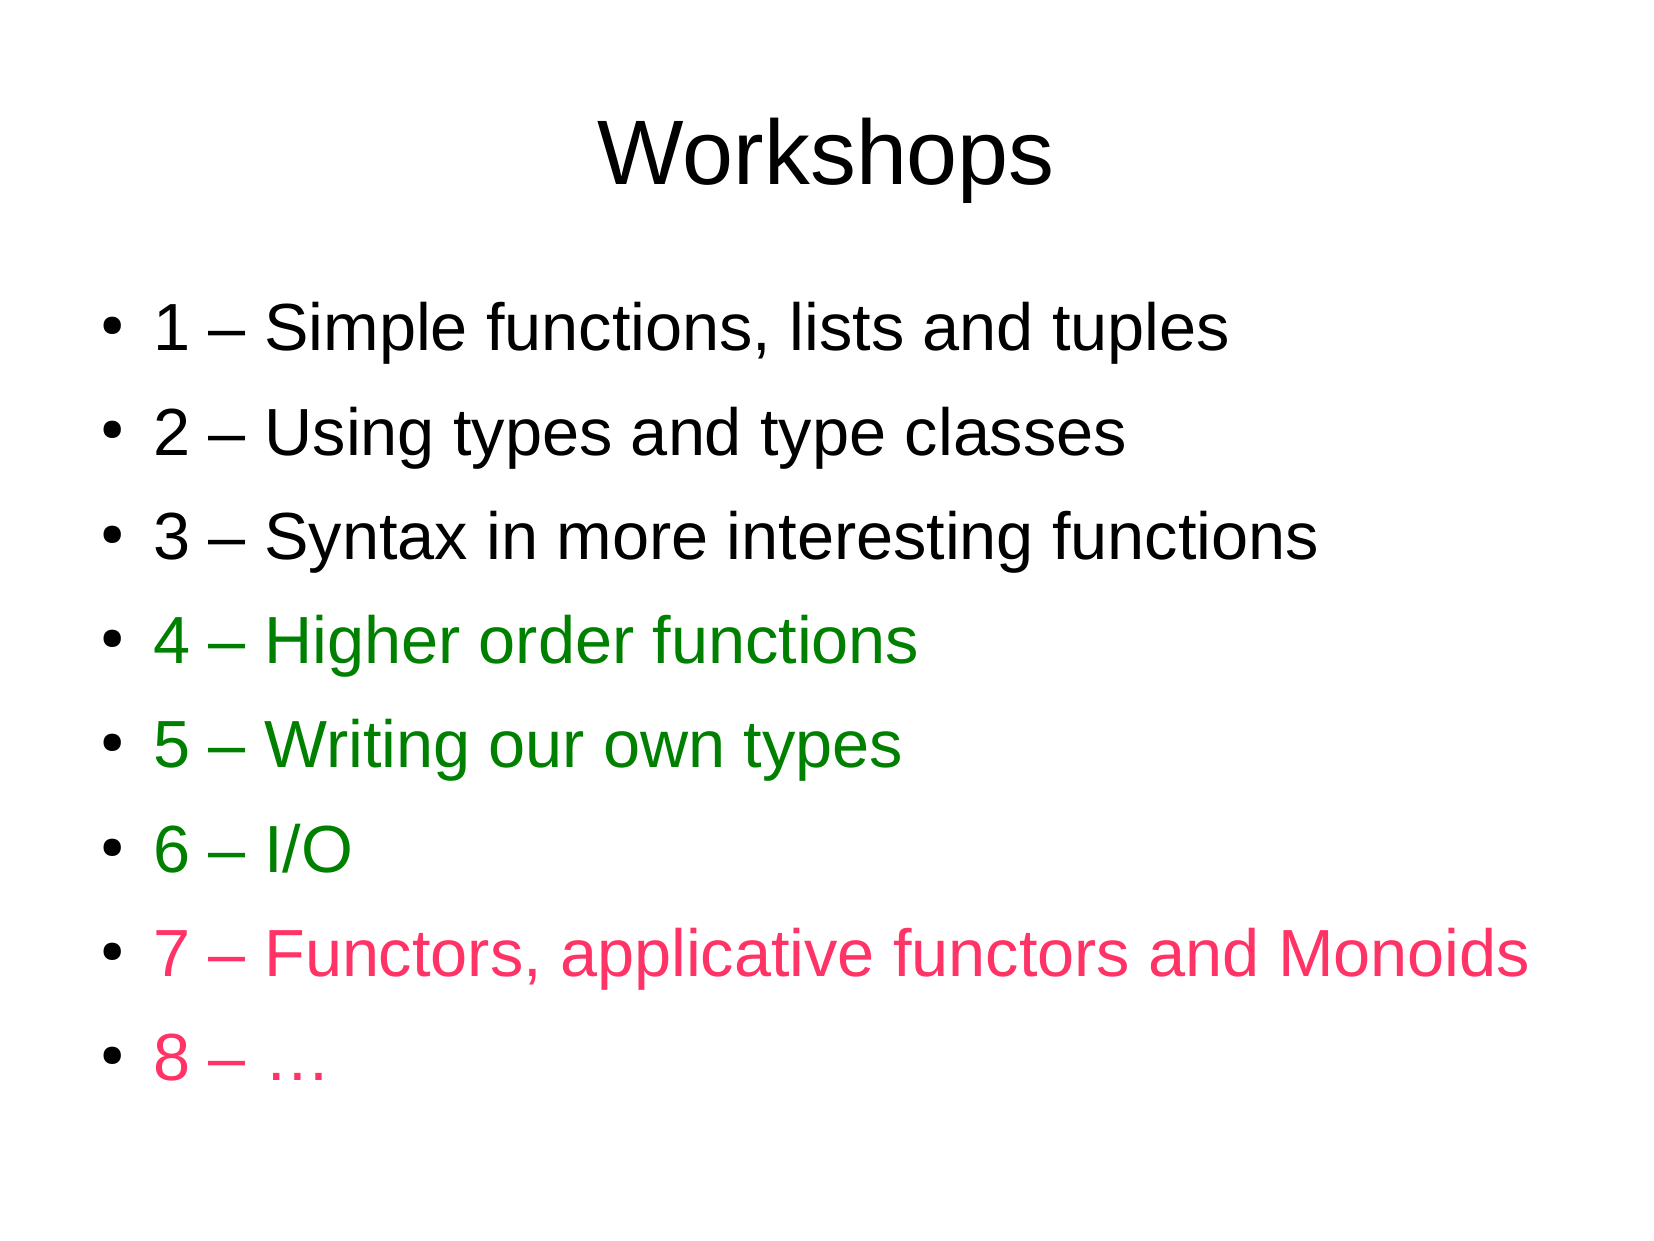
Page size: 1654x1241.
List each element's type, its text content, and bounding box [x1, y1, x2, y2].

title Workshops [82, 56, 1571, 250]
list 1 – Simple functions, lists and tuples 2 – Using types and type classes 3 – Syntax in more interesting functions 4 – Higher order functions 5 – Writing our own types 6 – I/O 7 – Functors, applicative functors and Monoids 8 – … [82, 290, 1571, 1096]
